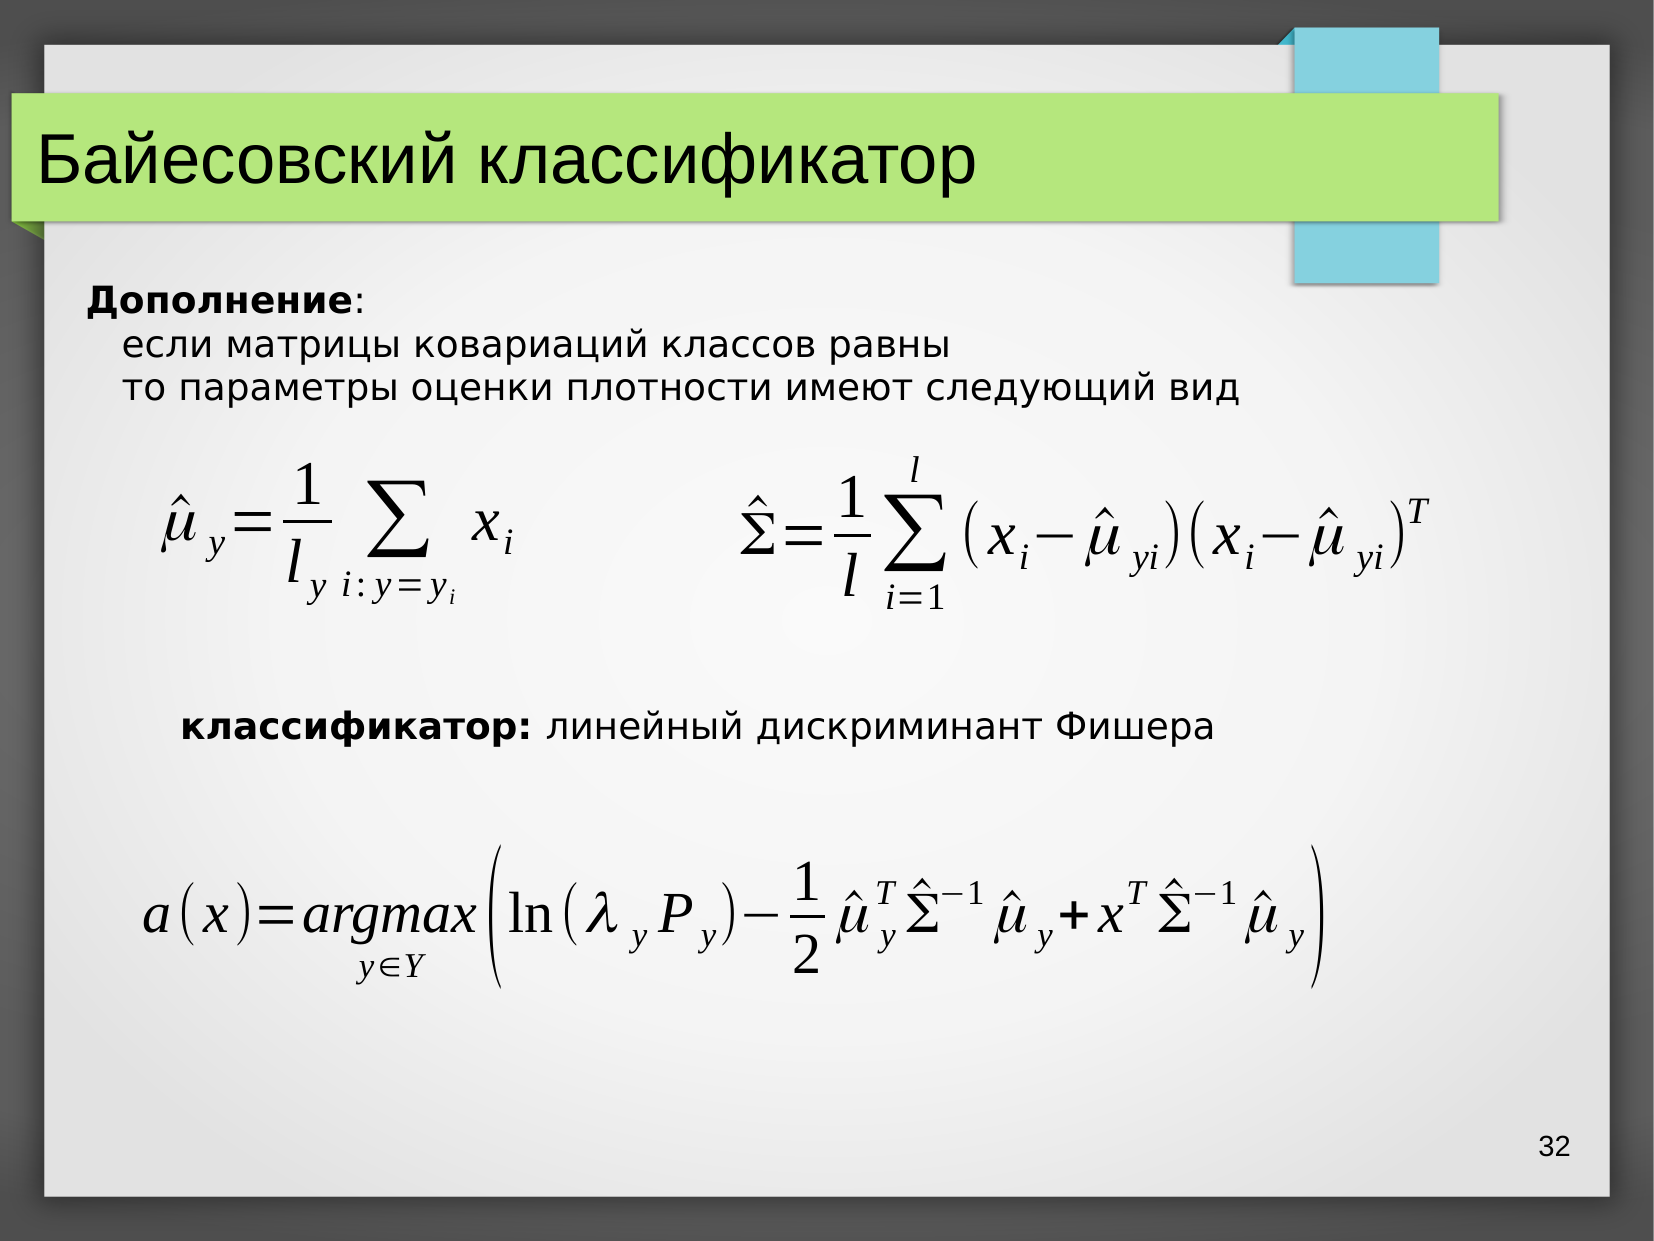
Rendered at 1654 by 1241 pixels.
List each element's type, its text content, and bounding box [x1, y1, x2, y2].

picture [0, 0, 1654, 1241]
text_box Дополнение: если матрицы ковариаций классов равны то параметры оценки плотности имеют следующий вид [70, 271, 1548, 418]
chart [732, 448, 1438, 618]
title Байесовский классификатор [35, 118, 1489, 200]
chart [135, 840, 1335, 993]
text_box классификатор: линейный дискриминант Фишера [165, 697, 1300, 780]
chart [153, 448, 520, 609]
